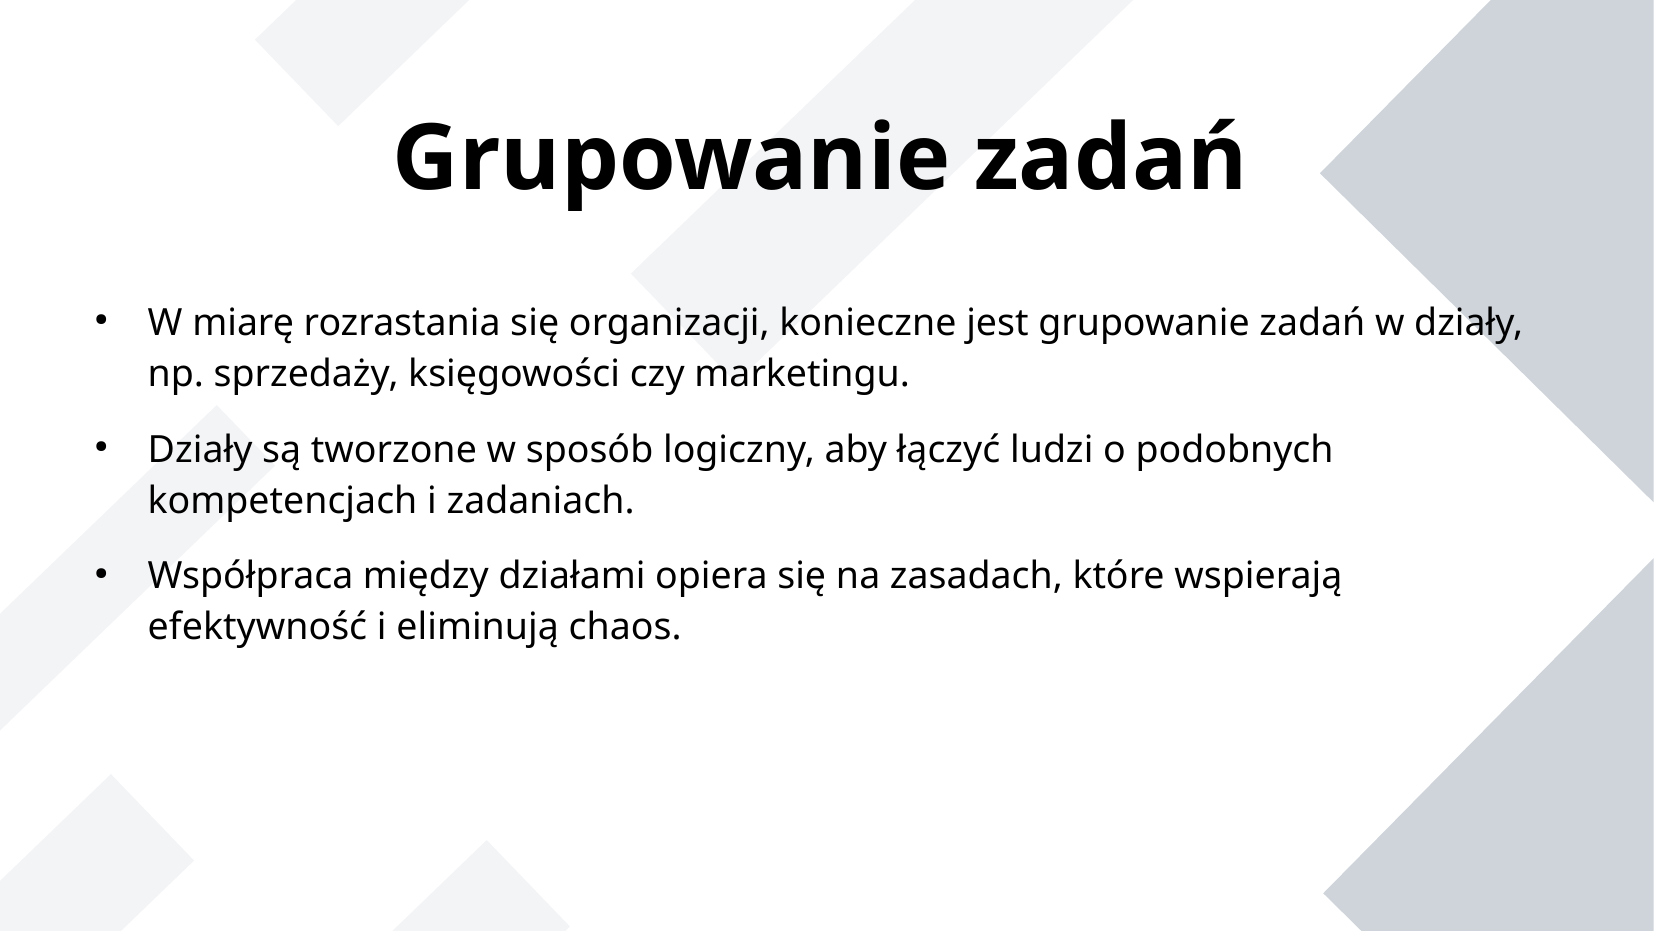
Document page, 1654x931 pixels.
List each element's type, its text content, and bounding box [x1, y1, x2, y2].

list W miarę rozrastania się organizacji, konieczne jest grupowanie zadań w działy, np. sprzedaży, księgowości czy marketingu. Działy są tworzone w sposób logiczny, aby łączyć ludzi o podobnych kompetencjach i zadaniach. Współpraca między działami opiera się na zasadach, które wspierają efektywność i eliminują chaos. [76, 295, 1565, 835]
title Grupowanie zadań [76, 76, 1565, 233]
